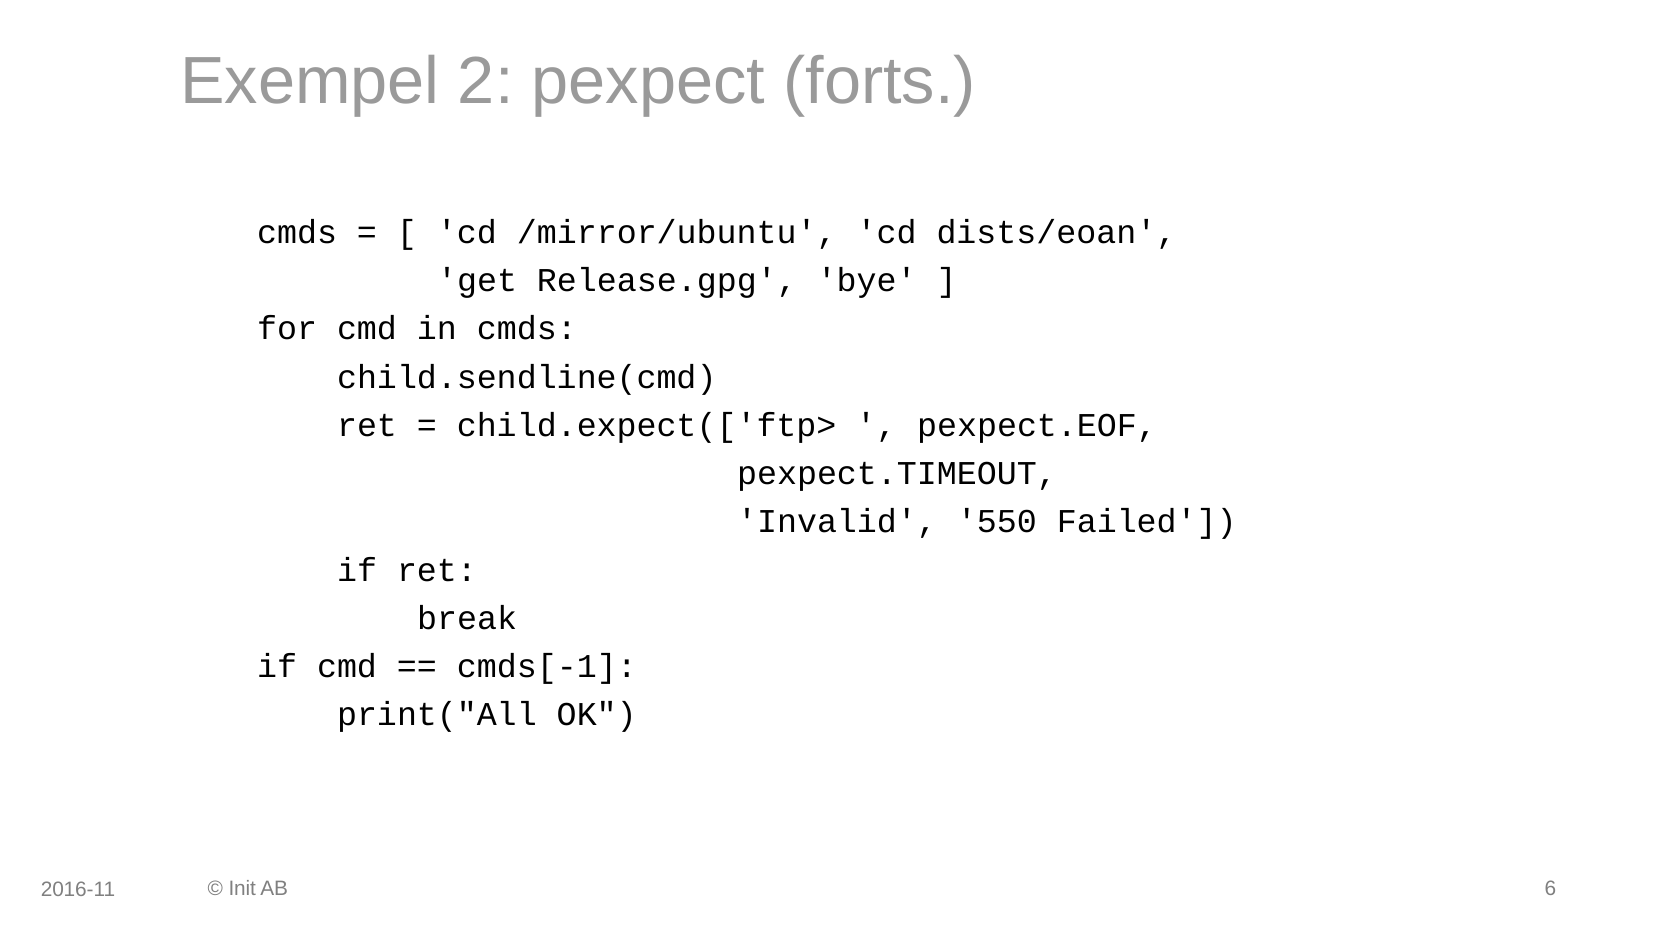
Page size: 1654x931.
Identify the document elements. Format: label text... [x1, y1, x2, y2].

text_box © Init AB [192, 857, 1461, 908]
text_box <nummer> [1488, 857, 1571, 908]
text_box 2016-11 [26, 858, 164, 909]
text_box cmds = [ 'cd /mirror/ubuntu', 'cd dists/eoan', 'get Release.gpg', 'bye' ] for cmd in cmds: child.sendline(cmd) ret = child.expect(['ftp> ', pexpect.EOF, pexpect.TIMEOUT, 'Invalid', '550 Failed']) if ret: break if cmd == cmds[-1]: print("All OK") [165, 156, 1489, 801]
text_box Exempel 2: pexpect (forts.) [165, 0, 1489, 125]
